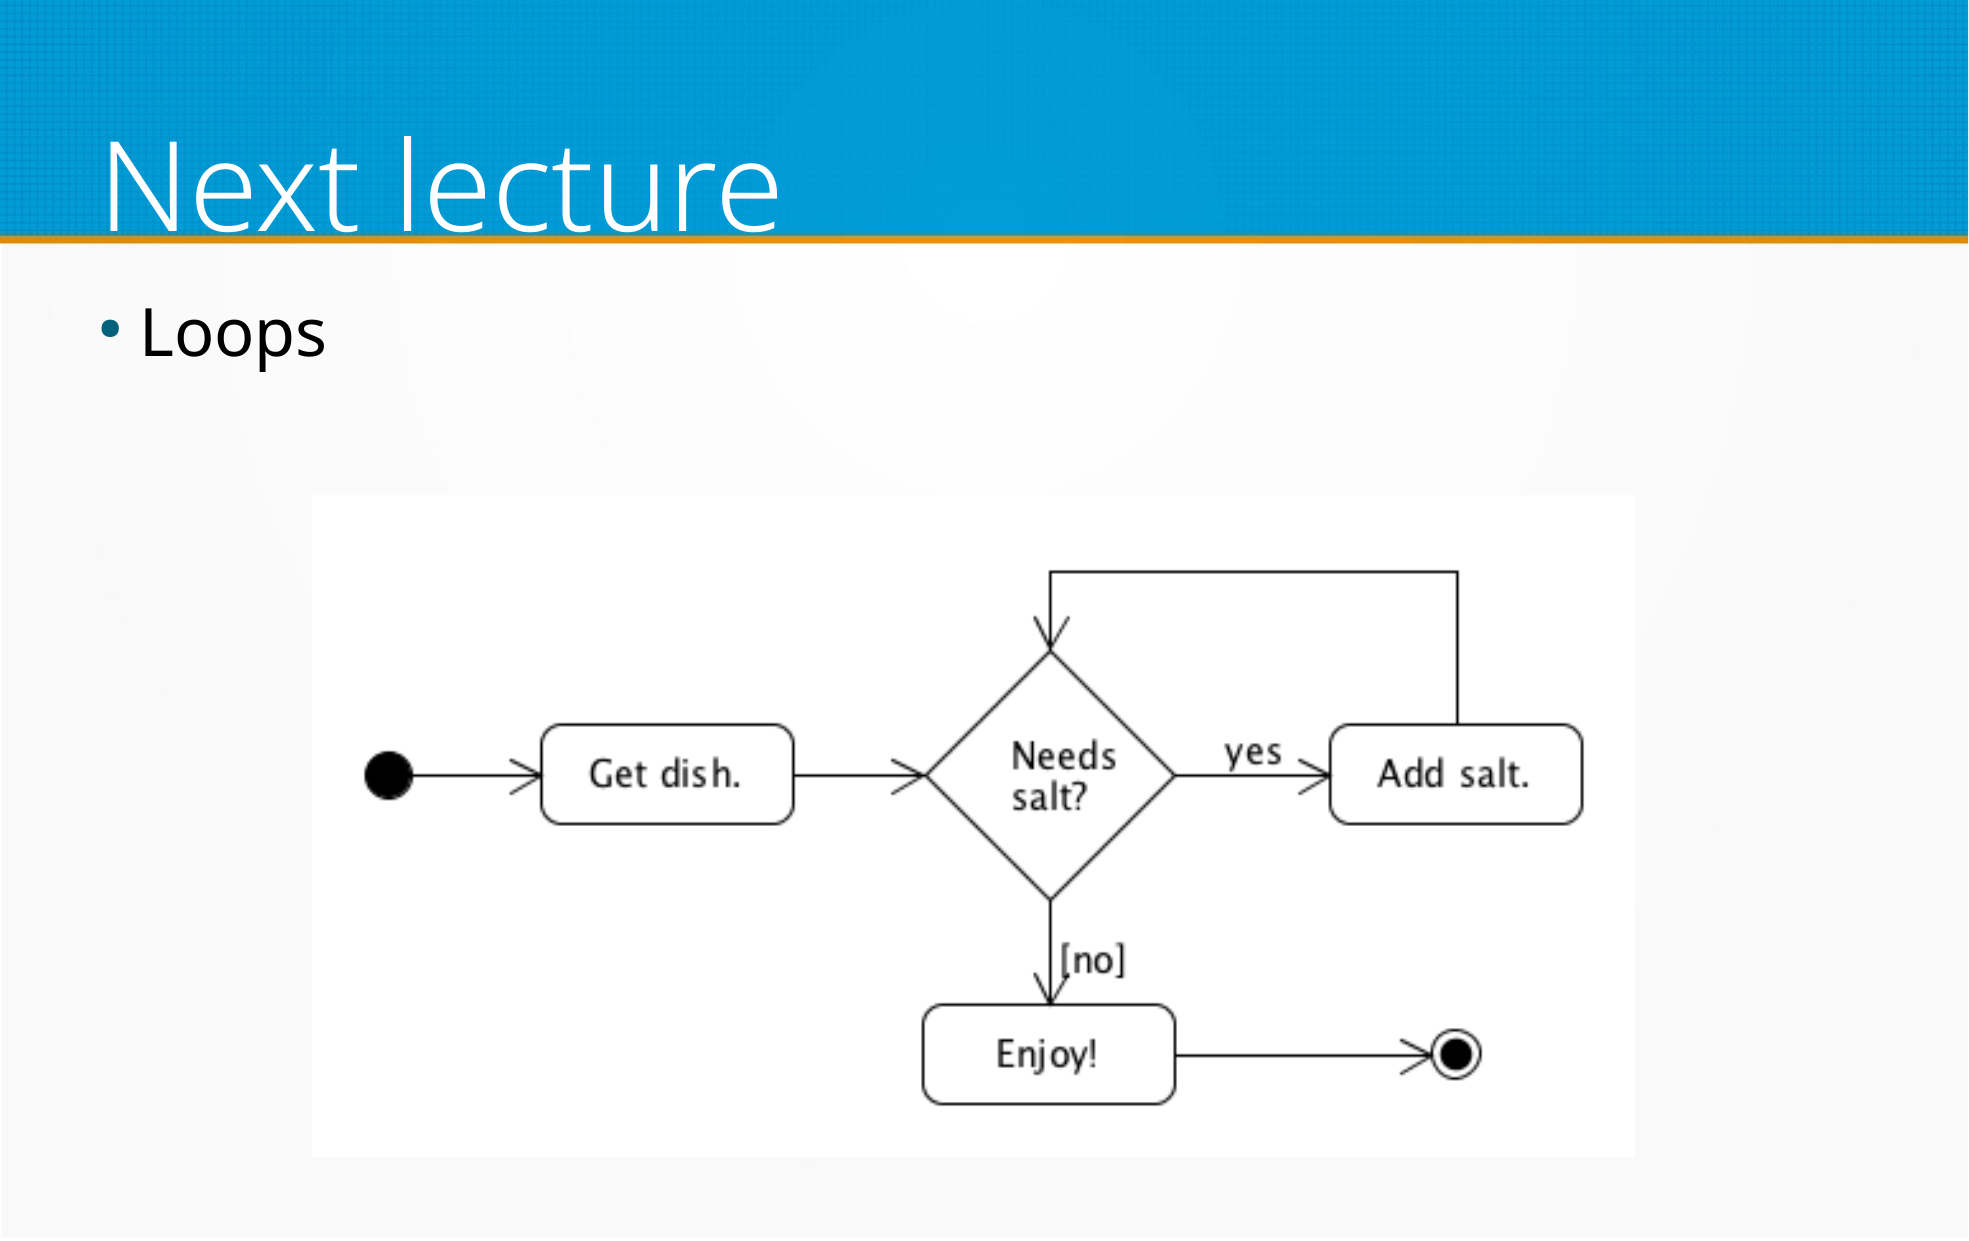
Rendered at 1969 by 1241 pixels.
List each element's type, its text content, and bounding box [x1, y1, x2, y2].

list Loops [98, 290, 1870, 1010]
picture [0, 233, 1969, 1241]
title Next lecture [98, 49, 1870, 257]
